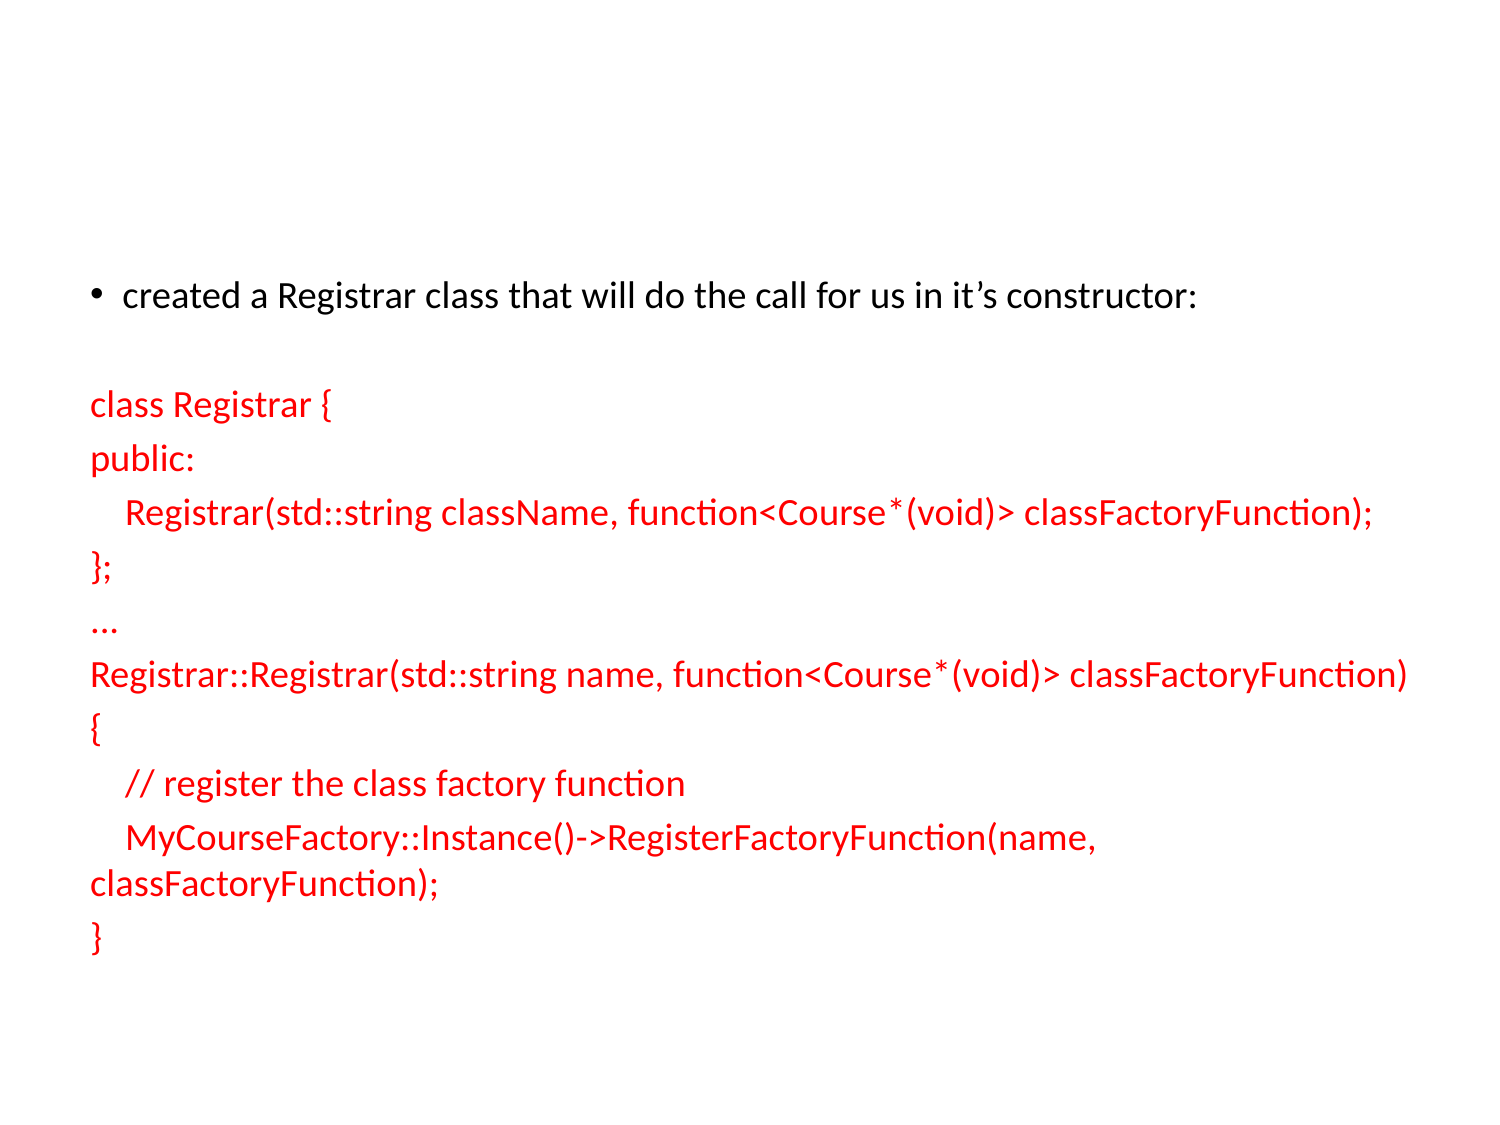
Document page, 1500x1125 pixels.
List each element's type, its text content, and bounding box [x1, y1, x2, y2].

list created a Registrar class that will do the call for us in it’s constructor: class Registrar { public: Registrar(std::string className, function<Course*(void)> classFactoryFunction); }; ... Registrar::Registrar(std::string name, function<Course*(void)> classFactoryFunction) { // register the class factory function MyCourseFactory::Instance()->RegisterFactoryFunction(name, classFactoryFunction); } [75, 262, 1425, 1005]
